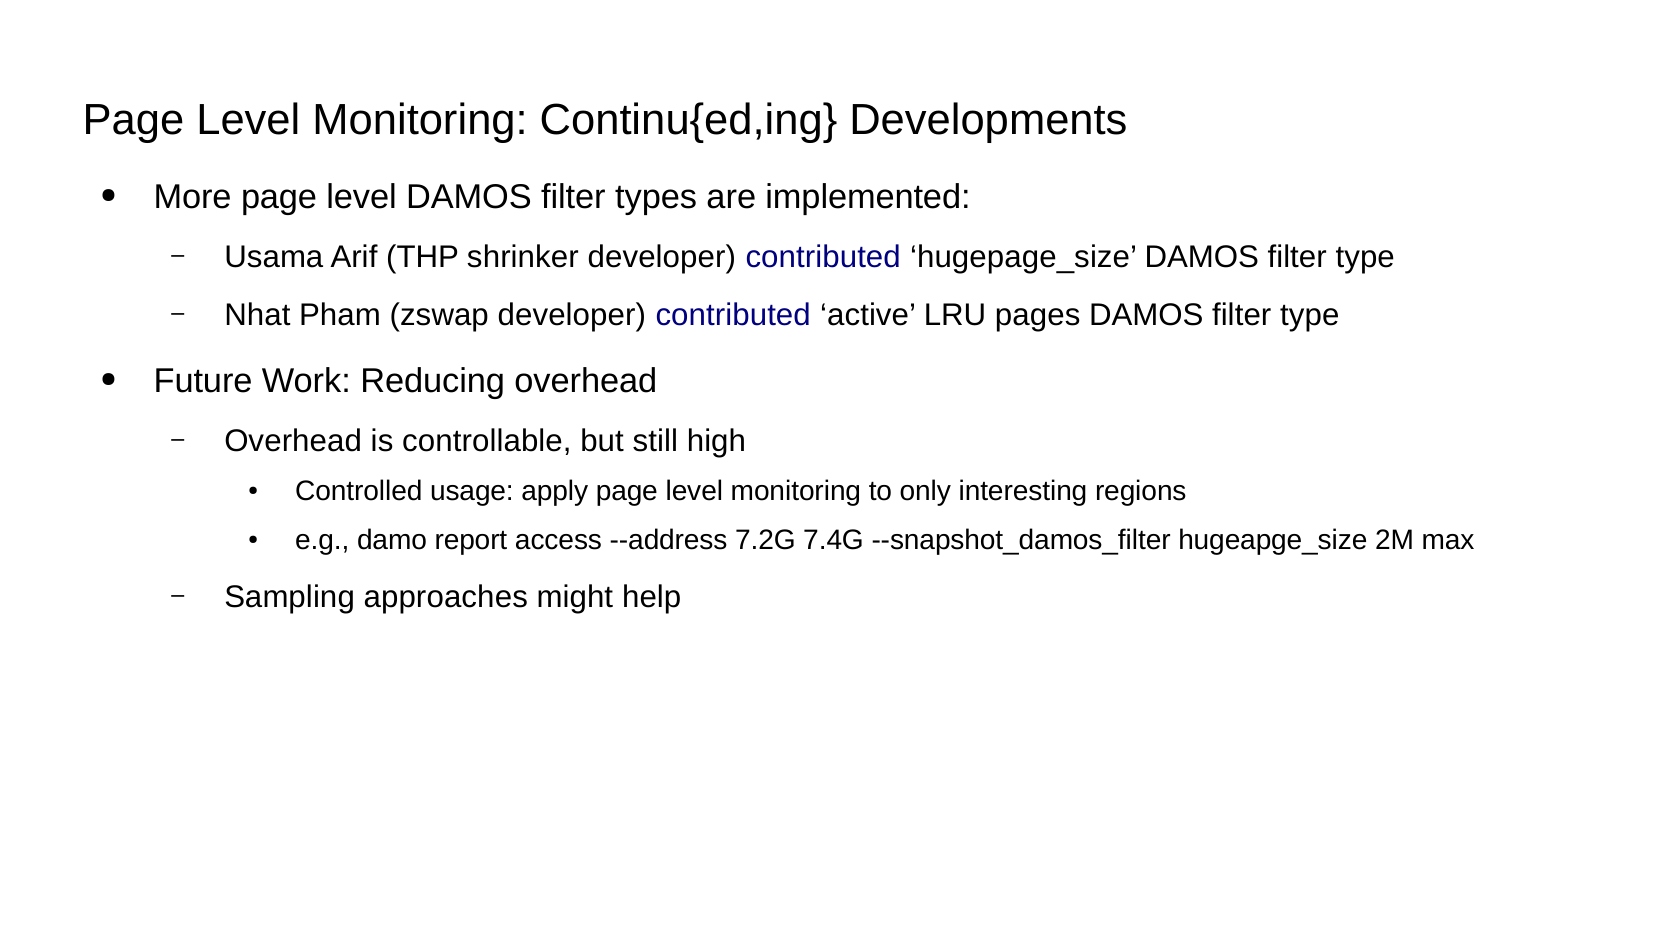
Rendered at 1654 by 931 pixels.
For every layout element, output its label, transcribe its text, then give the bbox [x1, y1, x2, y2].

list More page level DAMOS filter types are implemented: Usama Arif (THP shrinker developer) contributed ‘hugepage_size’ DAMOS filter type Nhat Pham (zswap developer) contributed ‘active’ LRU pages DAMOS filter type Future Work: Reducing overhead Overhead is controllable, but still high Controlled usage: apply page level monitoring to only interesting regions e.g., damo report access --address 7.2G 7.4G --snapshot_damos_filter hugeapge_size 2M max Sampling approaches might help [82, 177, 1571, 833]
title Page Level Monitoring: Continu{ed,ing} Developments [82, 81, 1571, 157]
